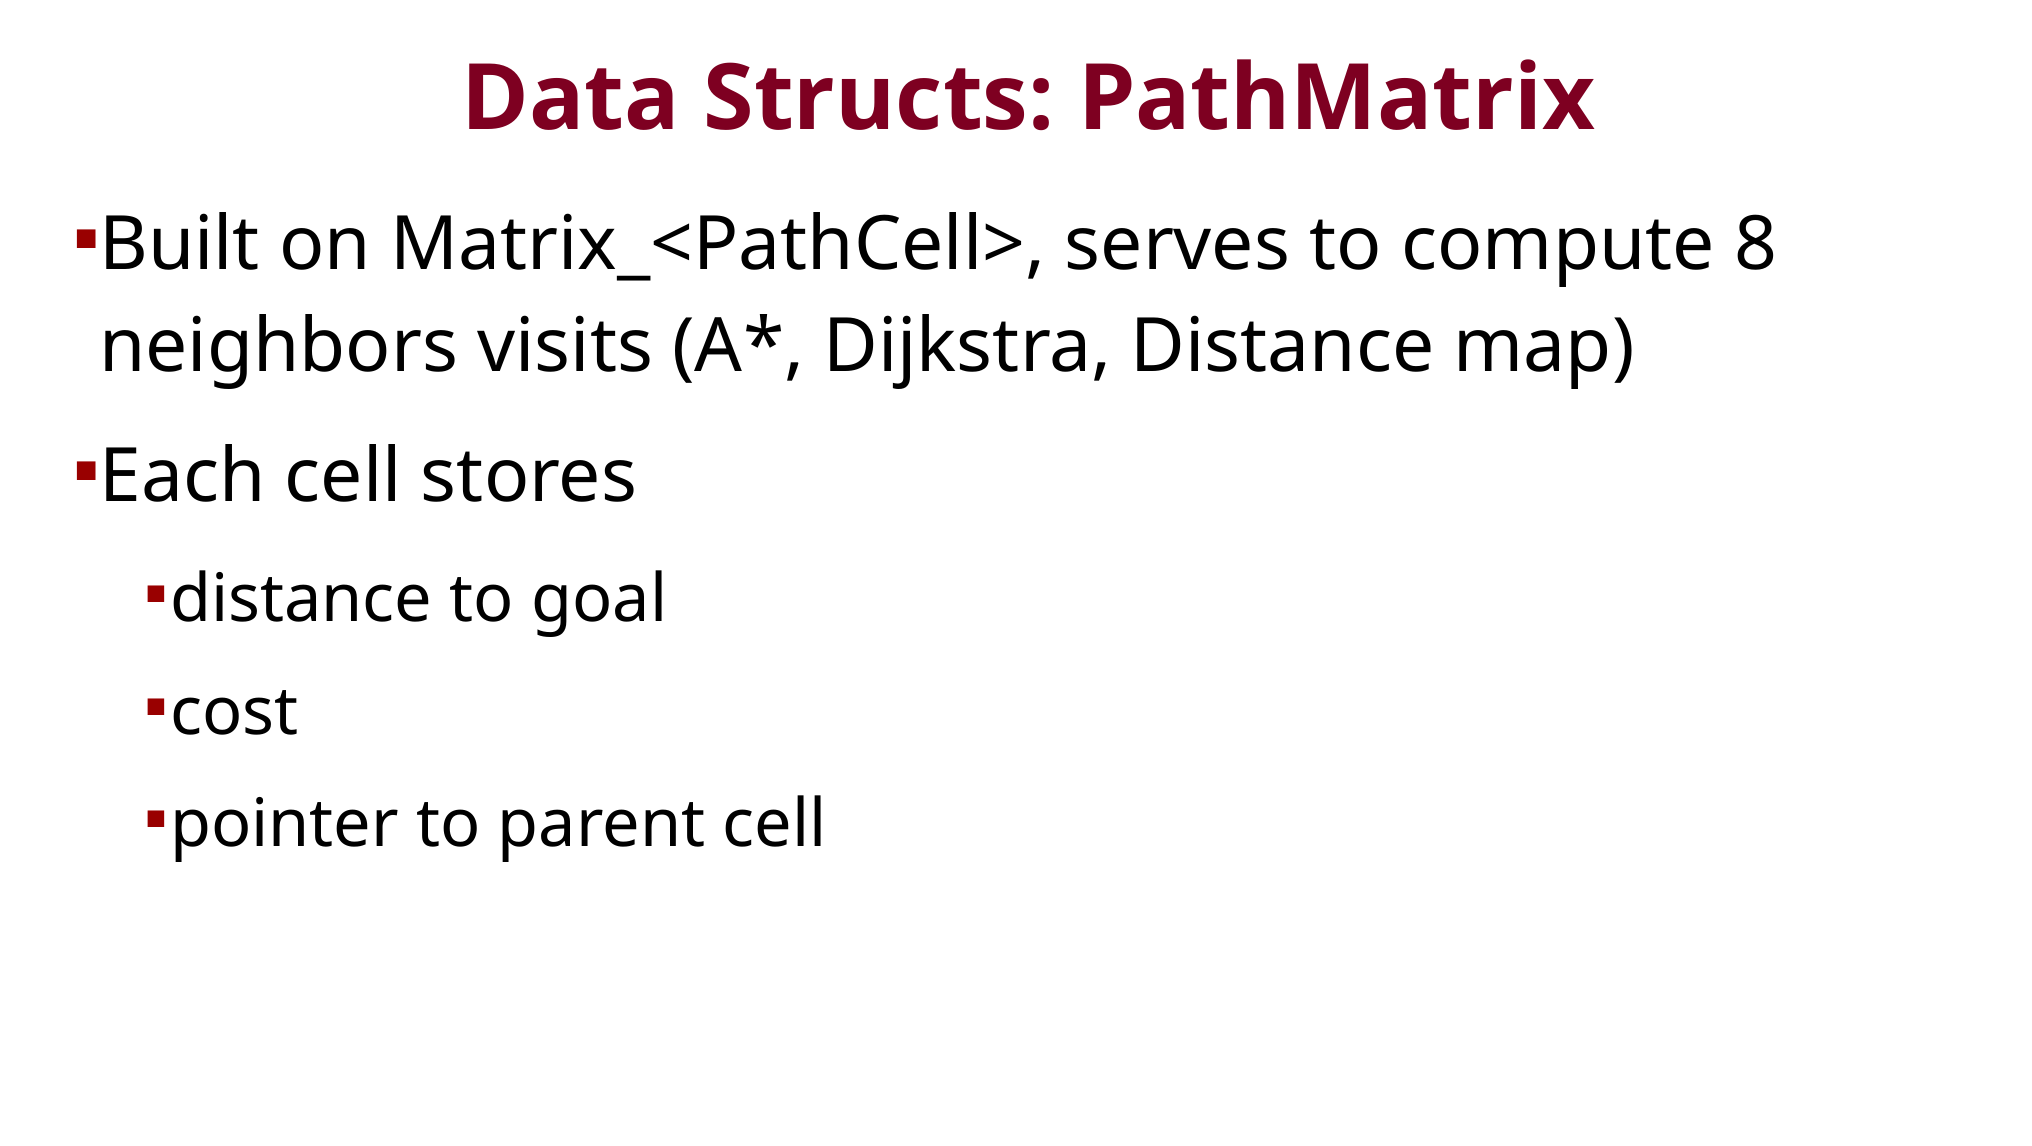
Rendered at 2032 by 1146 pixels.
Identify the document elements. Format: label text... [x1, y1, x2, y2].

list Built on Matrix_<PathCell>, serves to compute 8 neighbors visits (A*, Dijkstra, Distance map) Each cell stores distance to goal cost pointer to parent cell [59, 188, 1985, 1111]
title Data Structs: PathMatrix [37, 10, 2020, 178]
